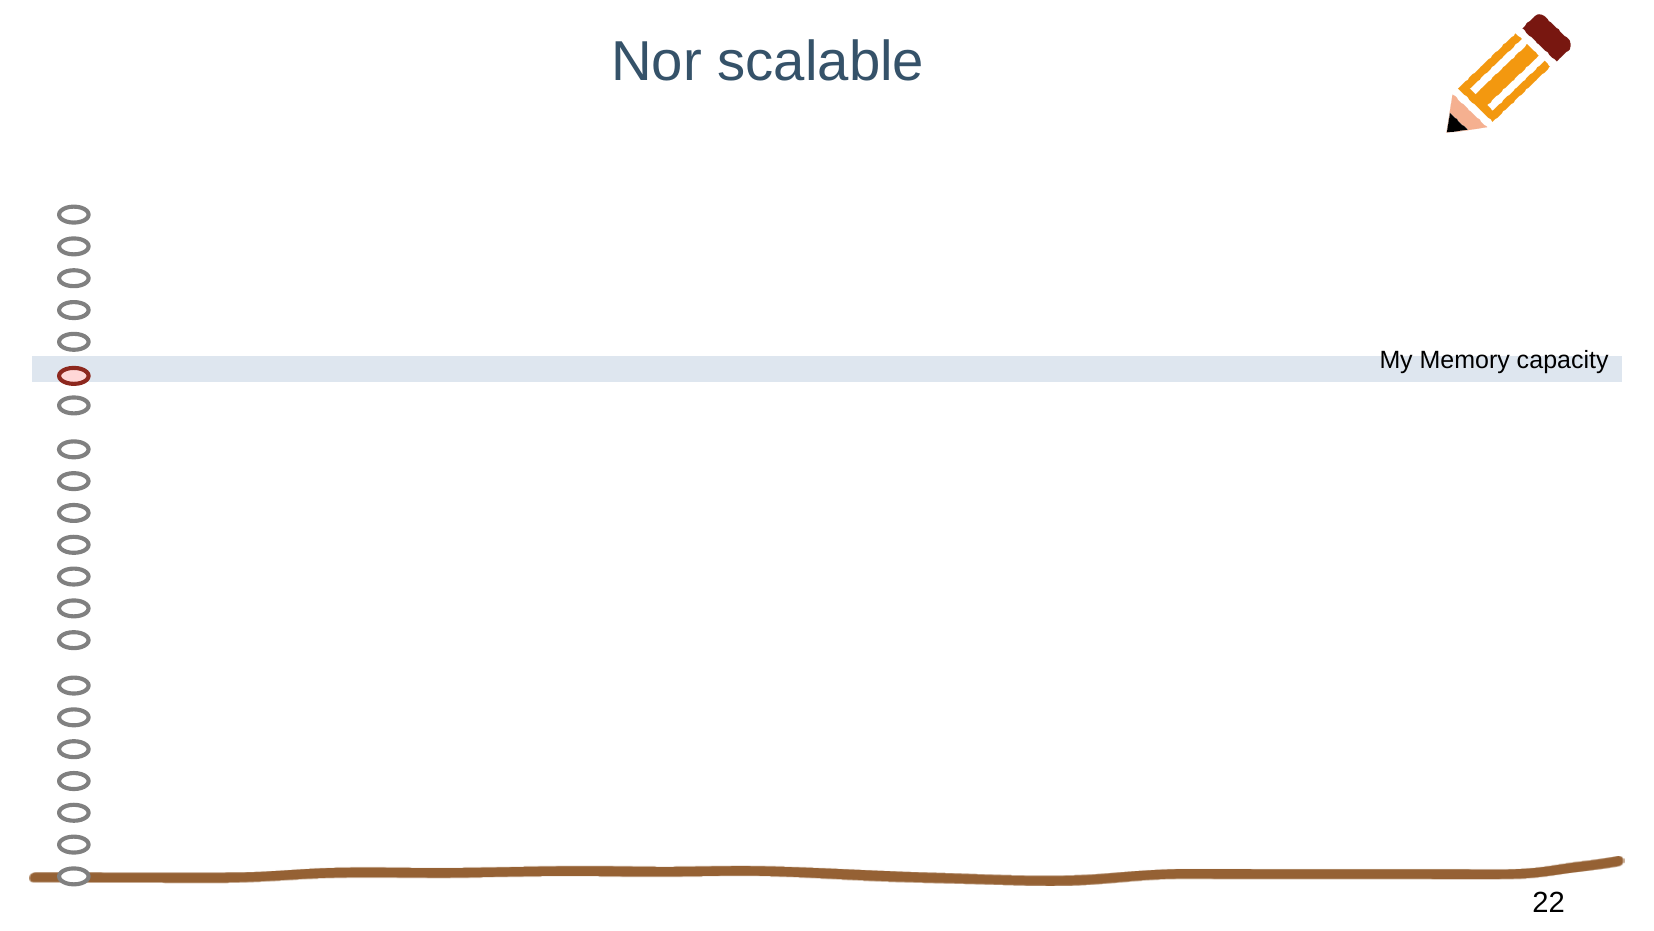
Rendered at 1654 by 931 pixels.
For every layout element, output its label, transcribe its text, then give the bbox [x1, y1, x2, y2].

text_box [58, 600, 89, 617]
text_box [59, 677, 89, 694]
text_box [59, 397, 89, 414]
text_box [59, 804, 89, 821]
text_box [58, 504, 89, 521]
text_box [59, 206, 89, 223]
text_box [29, 354, 1625, 384]
text_box [59, 773, 89, 790]
text_box [59, 302, 89, 319]
text_box My Memory capacity [1364, 338, 1625, 381]
text_box [59, 238, 89, 255]
text_box [58, 632, 89, 649]
text_box [59, 333, 89, 350]
text_box [59, 709, 89, 726]
title Nor scalable [88, 29, 1447, 237]
text_box [58, 536, 89, 553]
text_box [58, 473, 89, 490]
text_box [59, 270, 89, 287]
picture [1446, 14, 1571, 133]
text_box [59, 868, 89, 885]
picture [29, 856, 1625, 886]
text_box [59, 741, 89, 758]
text_box [59, 836, 89, 853]
text_box [58, 568, 89, 585]
text_box [58, 441, 89, 458]
